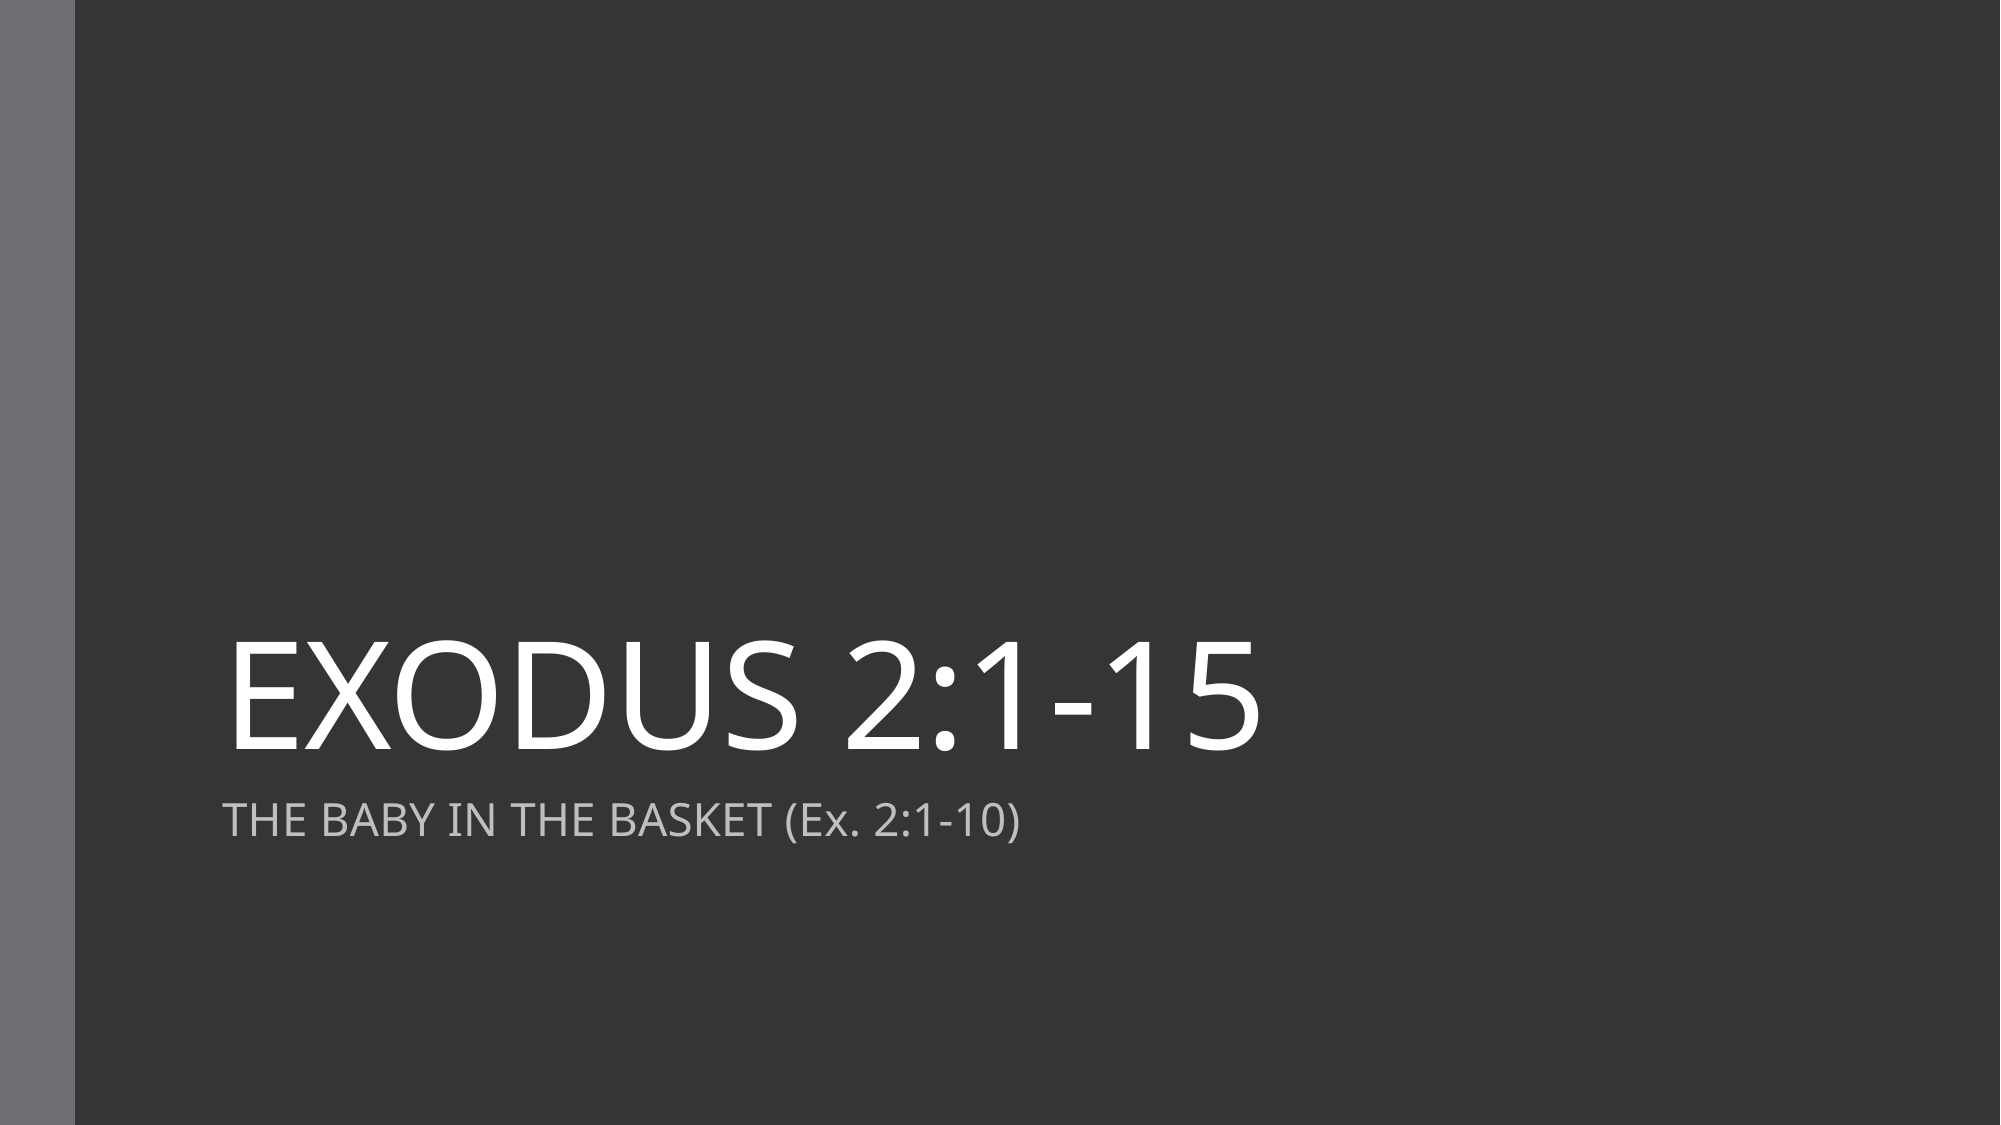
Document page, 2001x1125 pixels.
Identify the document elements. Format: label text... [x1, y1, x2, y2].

subtitle THE BABY IN THE BASKET (Ex. 2:1-10) [206, 787, 1752, 1066]
title EXODUS 2:1-15 [206, 124, 1752, 787]
